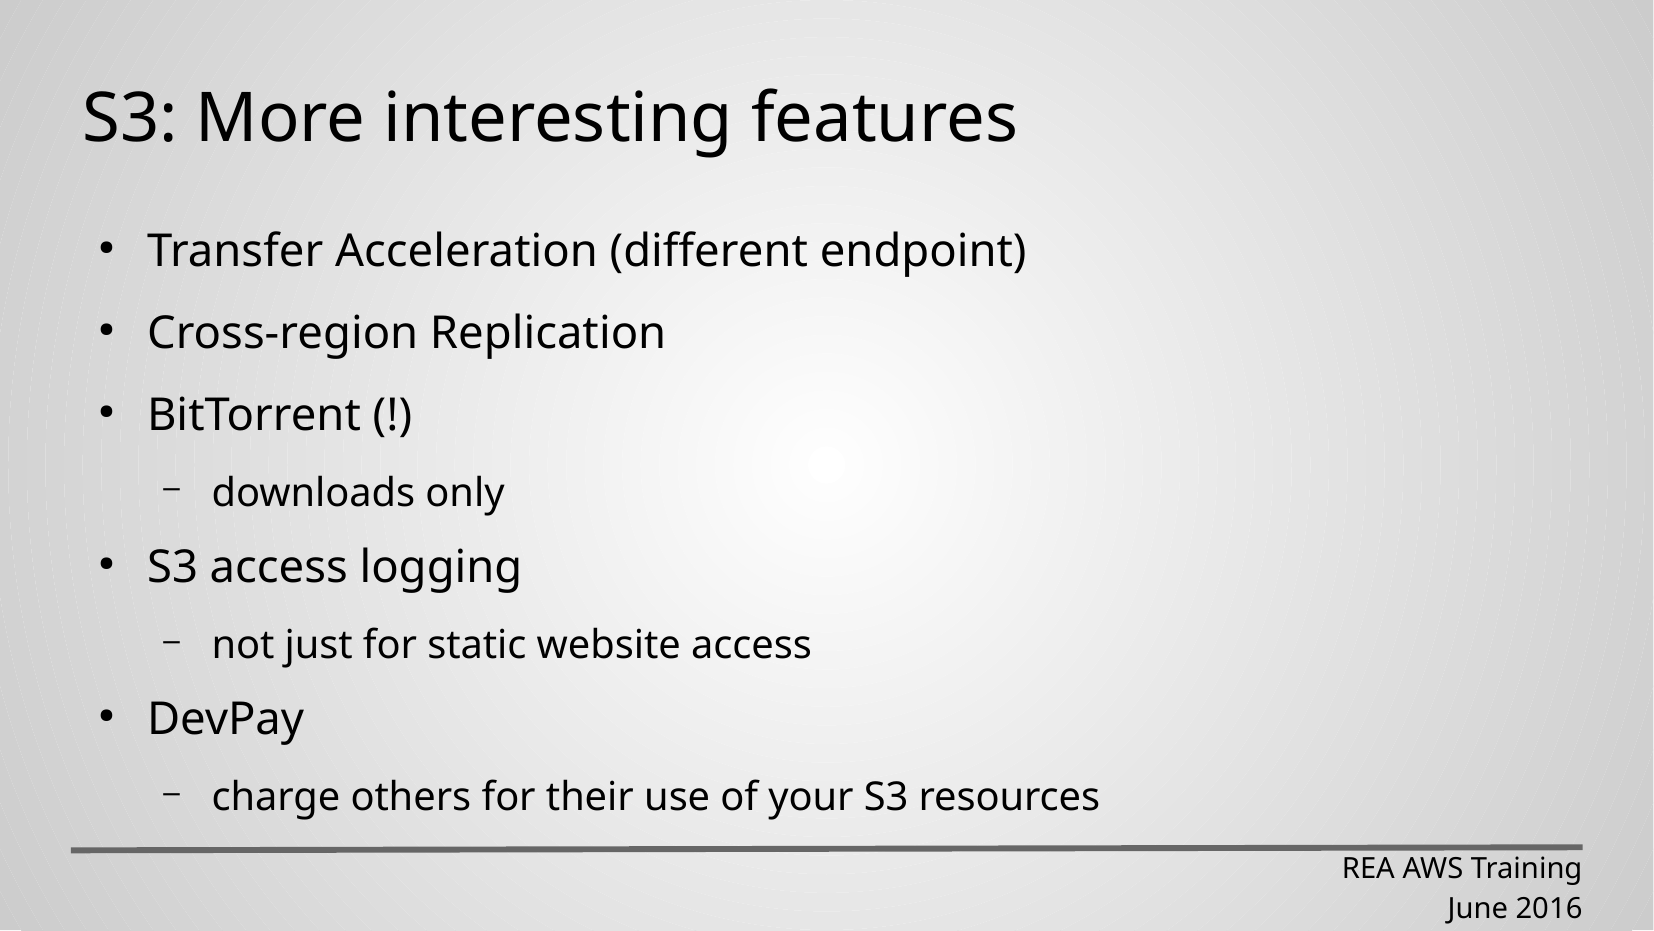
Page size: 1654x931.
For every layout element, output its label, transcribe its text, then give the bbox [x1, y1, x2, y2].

title S3: More interesting features [82, 36, 1571, 193]
list Transfer Acceleration (different endpoint) Cross-region Replication BitTorrent (!) downloads only S3 access logging not just for static website access DevPay charge others for their use of your S3 resources [82, 217, 1571, 827]
